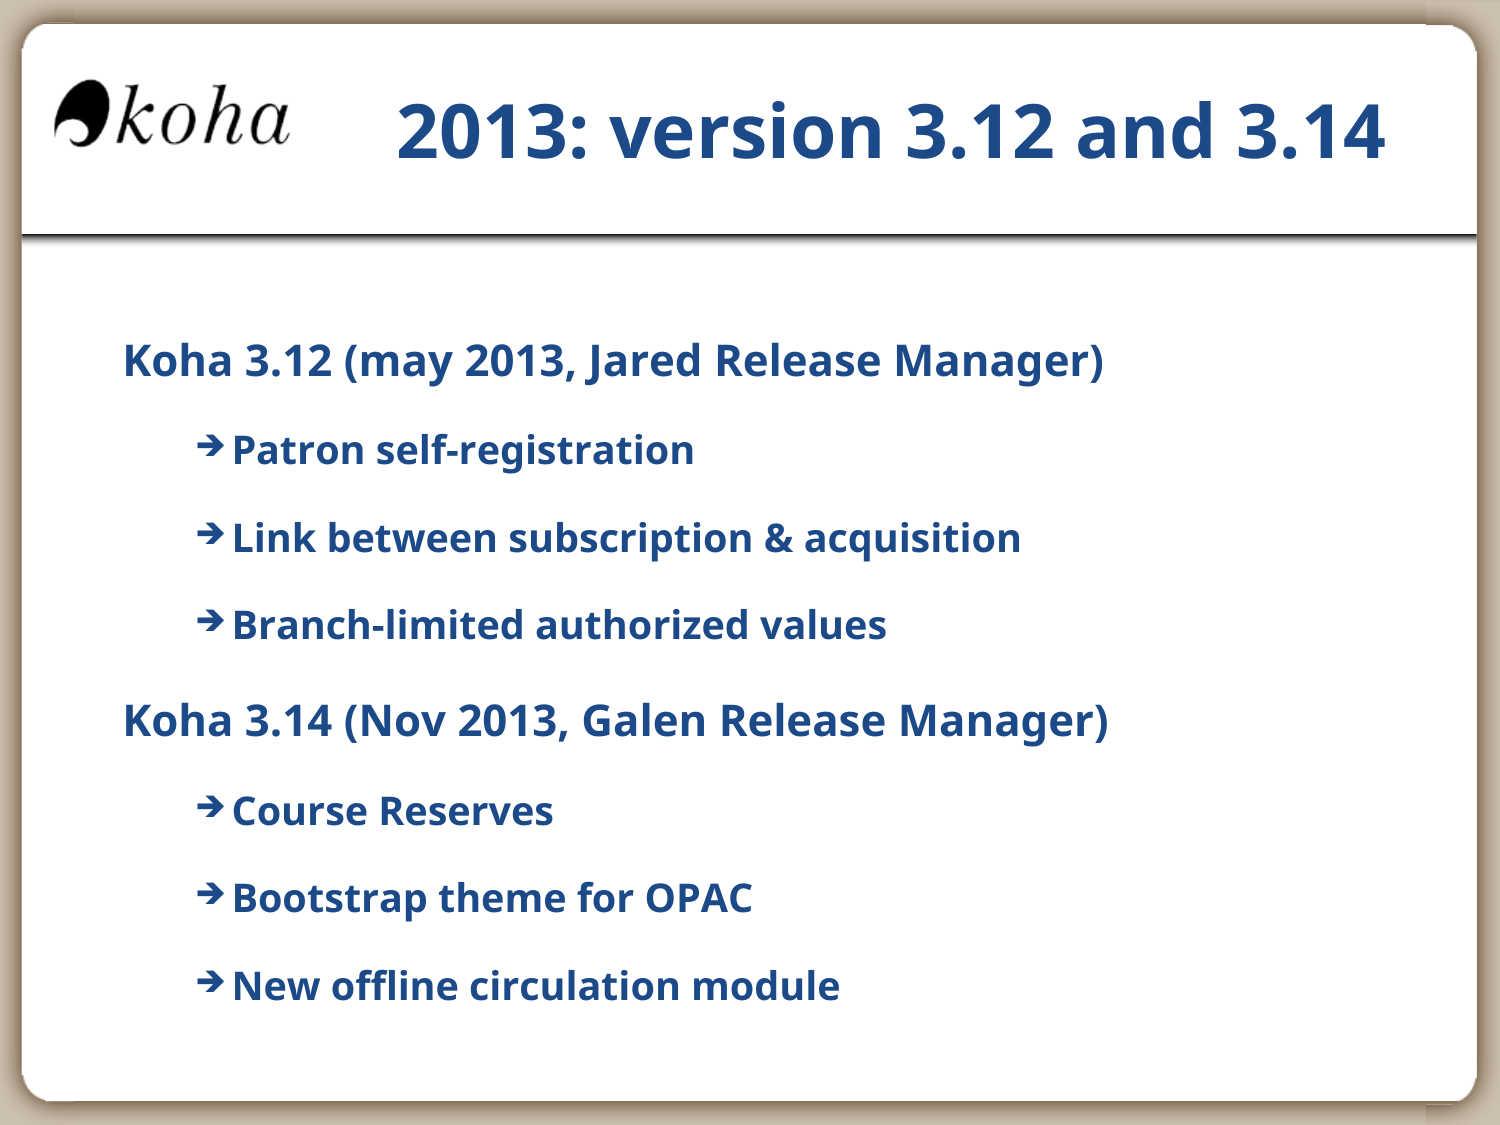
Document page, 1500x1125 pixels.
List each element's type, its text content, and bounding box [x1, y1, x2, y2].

title 2013: version 3.12 and 3.14 [315, 0, 1463, 260]
list Koha 3.12 (may 2013, Jared Release Manager) Patron self-registration Link between subscription & acquisition Branch-limited authorized values Koha 3.14 (Nov 2013, Galen Release Manager) Course Reserves Bootstrap theme for OPAC New offline circulation module [118, 317, 1382, 971]
picture [0, 0, 1500, 1125]
